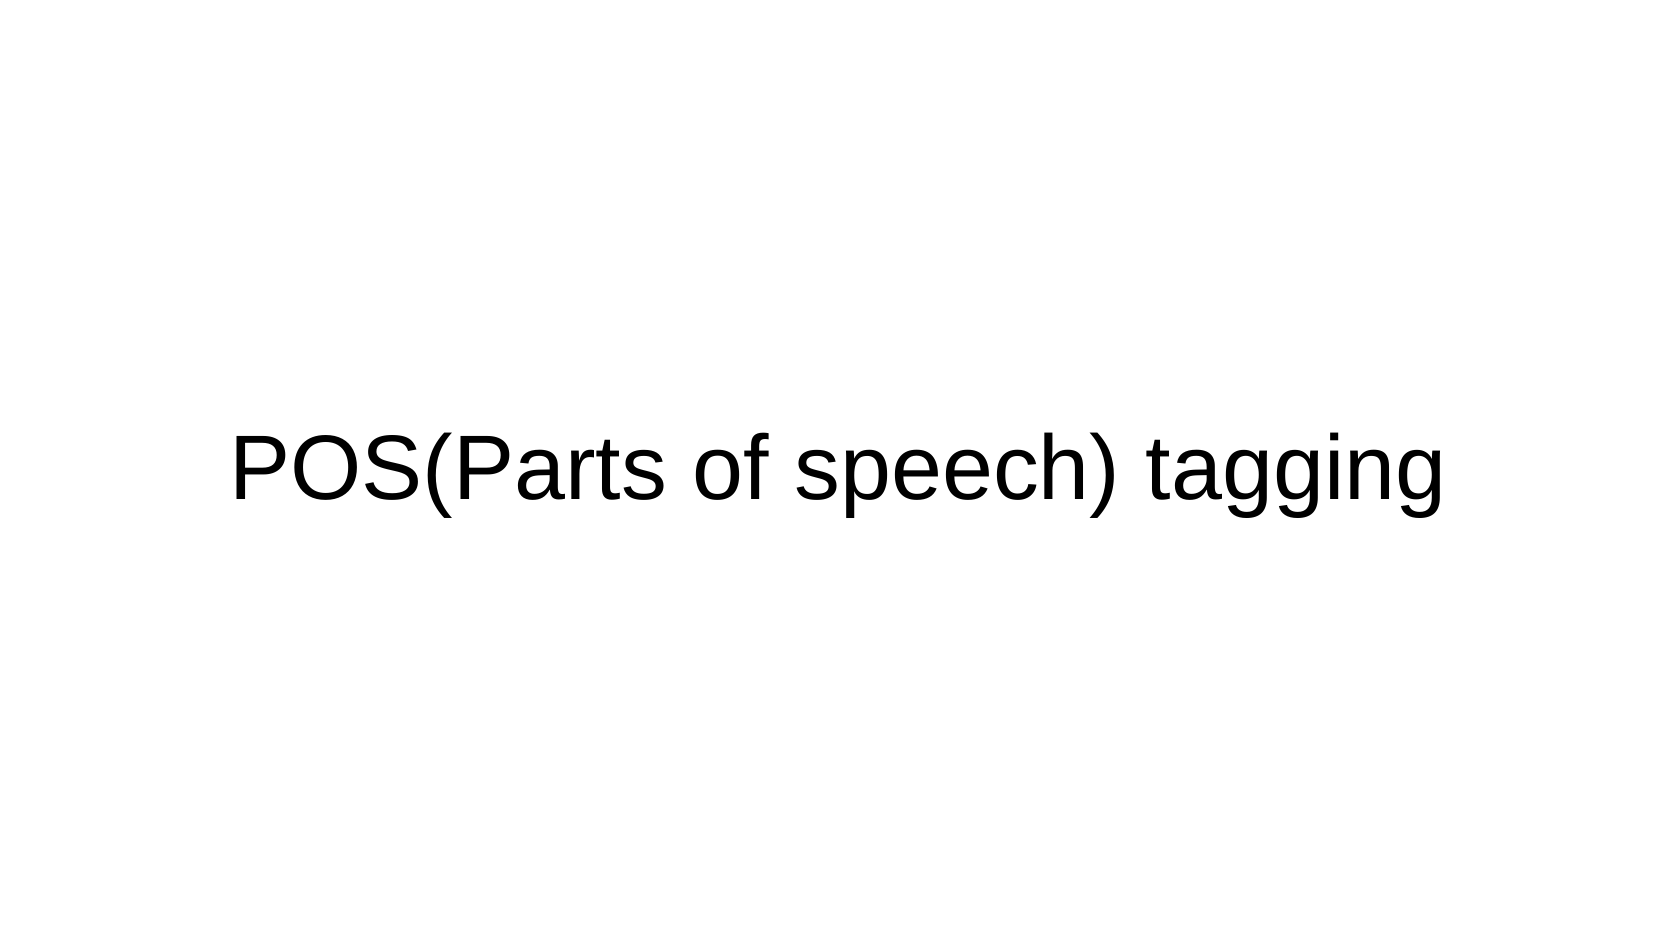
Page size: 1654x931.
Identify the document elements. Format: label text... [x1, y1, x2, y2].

title POS(Parts of speech) tagging [94, 389, 1583, 546]
